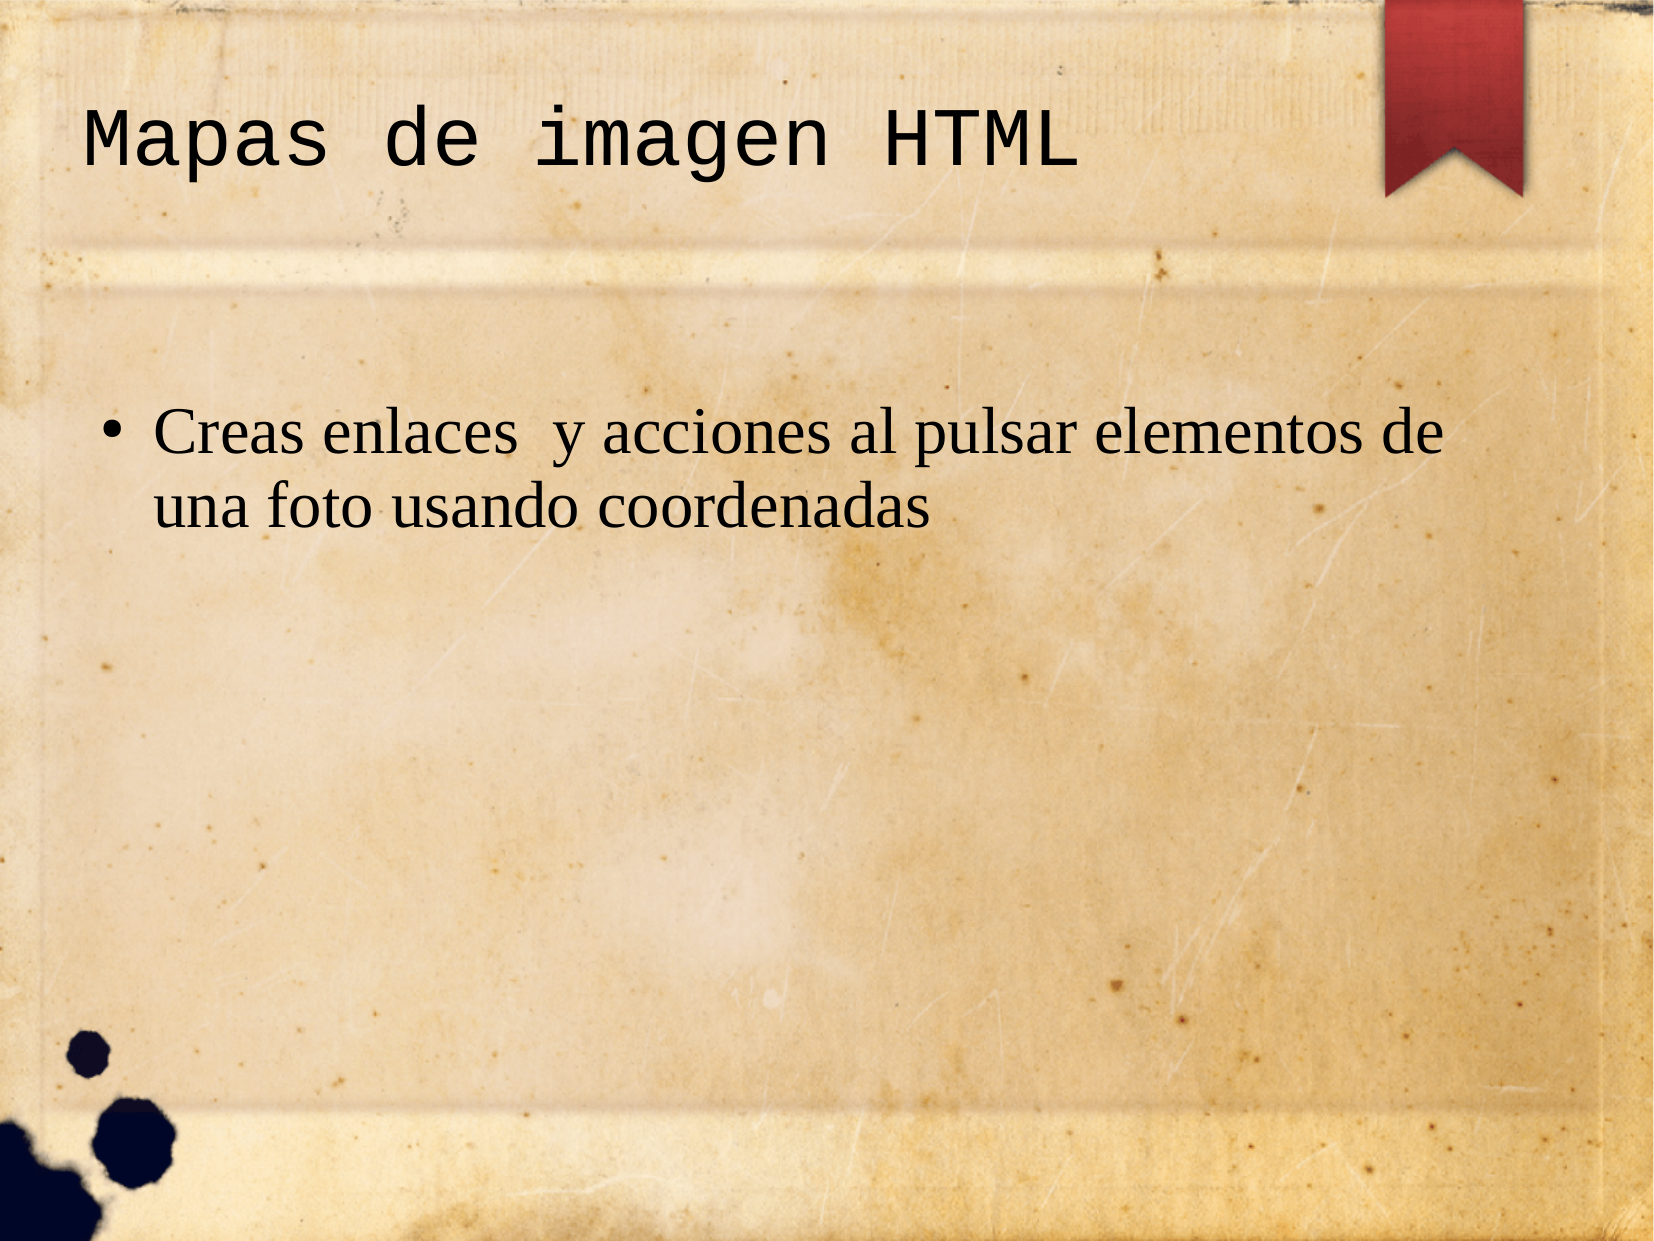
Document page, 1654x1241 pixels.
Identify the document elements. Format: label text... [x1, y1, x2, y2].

list Creas enlaces y acciones al pulsar elementos de una foto usando coordenadas [82, 290, 1538, 1010]
title Mapas de imagen HTML [82, 49, 1347, 237]
picture [0, 0, 1654, 1241]
